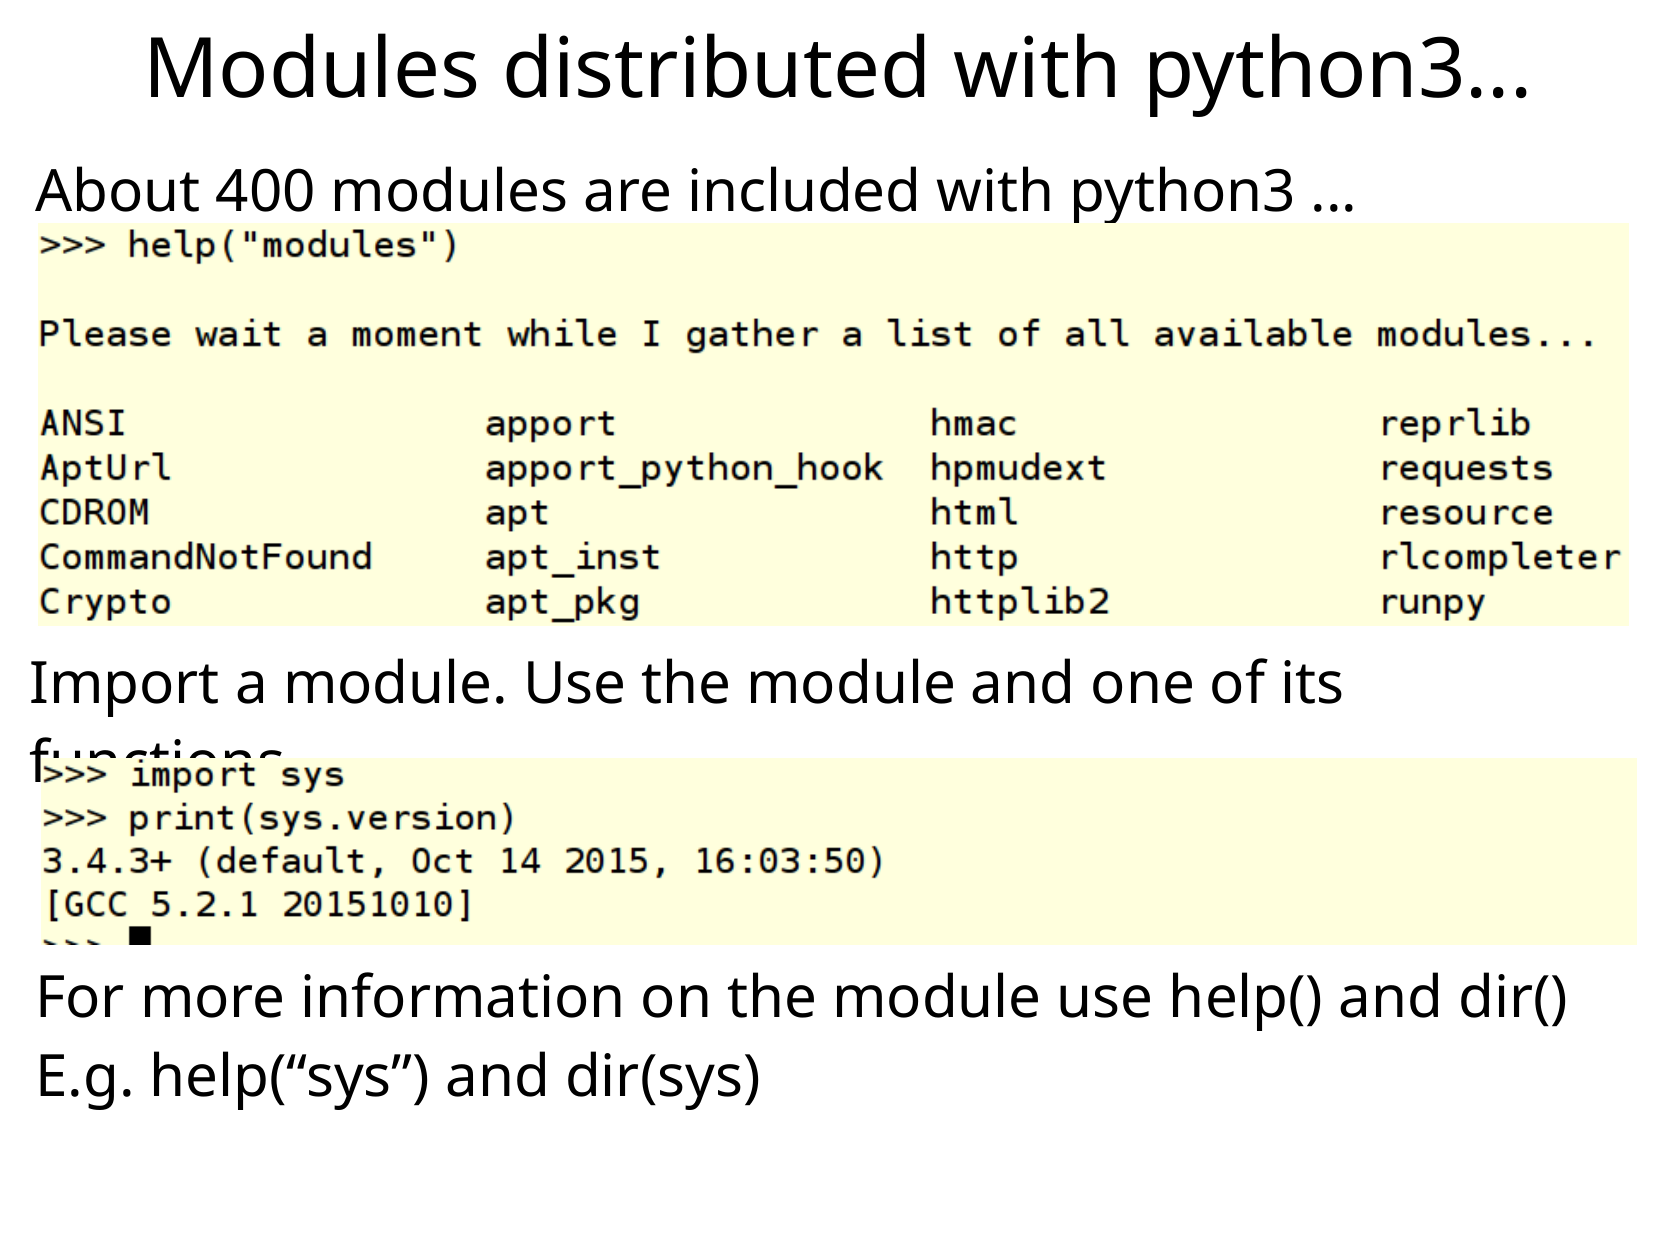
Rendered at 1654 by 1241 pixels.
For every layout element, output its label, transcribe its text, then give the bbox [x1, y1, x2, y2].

text_box For more information on the module use help() and dir() E.g. help(“sys”) and dir(sys) [35, 969, 1619, 1099]
text_box Import a module. Use the module and one of its functions... [29, 672, 1613, 768]
text_box About 400 modules are included with python3 ... [35, 140, 1619, 237]
picture [38, 223, 1629, 626]
title Modules distributed with python3... [94, 11, 1583, 119]
picture [41, 758, 1637, 945]
